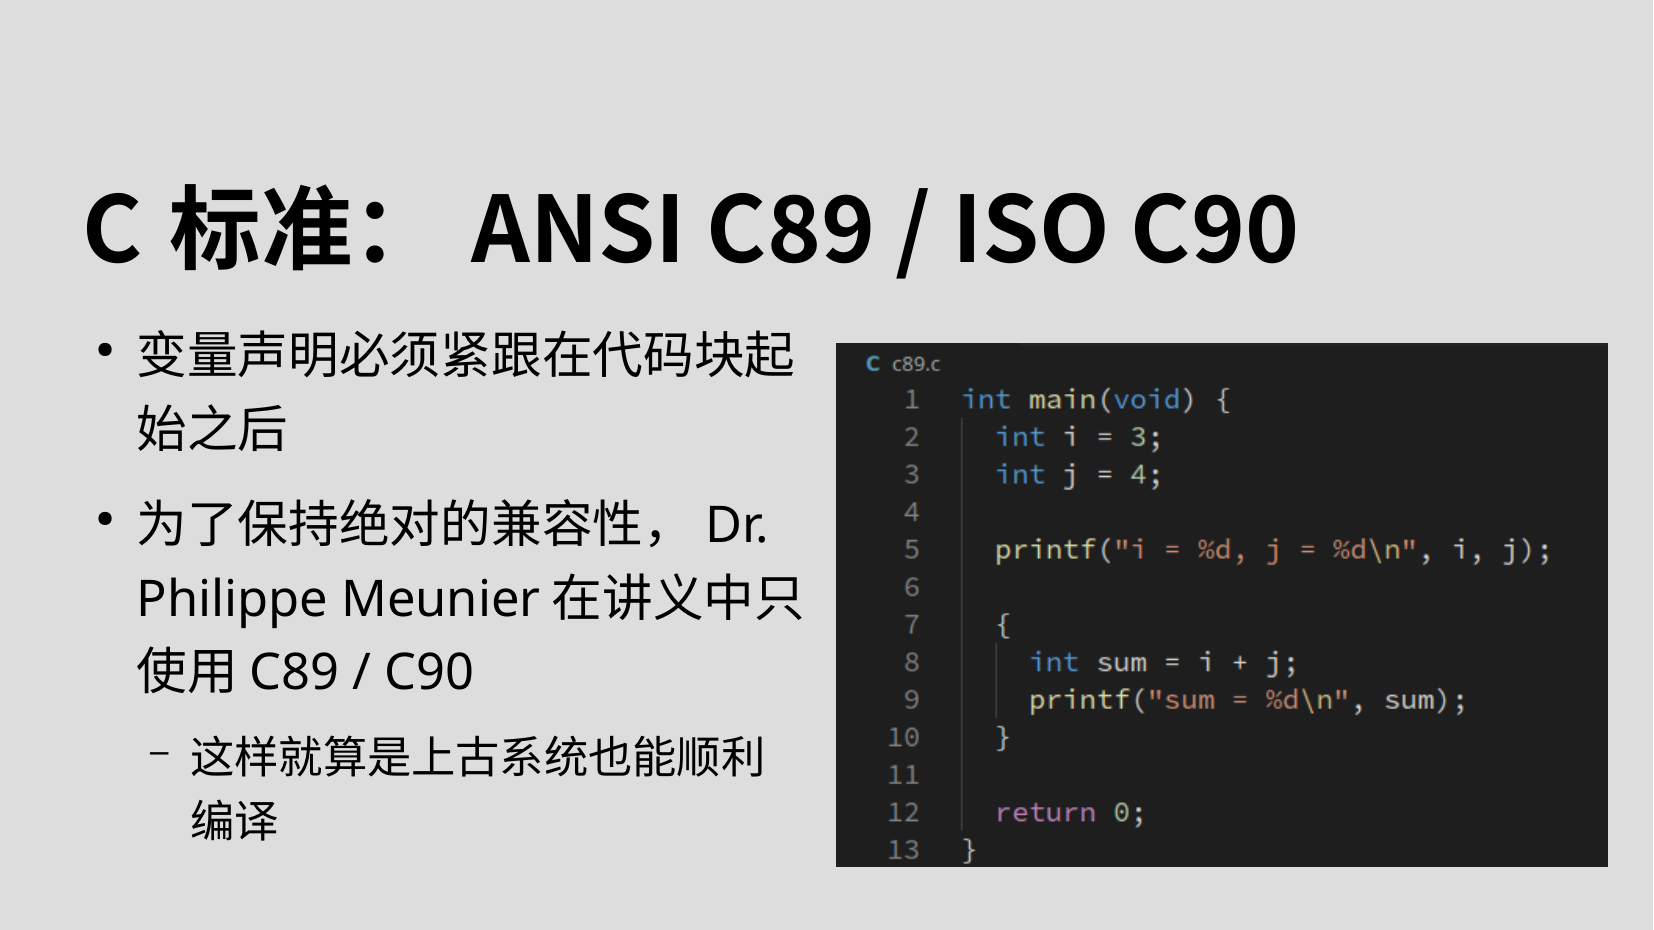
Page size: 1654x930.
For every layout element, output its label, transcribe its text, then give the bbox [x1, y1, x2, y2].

list 变量声明必须紧跟在代码块起始之后 为了保持绝对的兼容性，Dr. Philippe Meunier在讲义中只使用C89 / C90 这样就算是上古系统也能顺利编译 [82, 315, 809, 855]
picture [836, 343, 1608, 867]
title C标准：ANSI C89 / ISO C90 [82, 144, 1571, 301]
